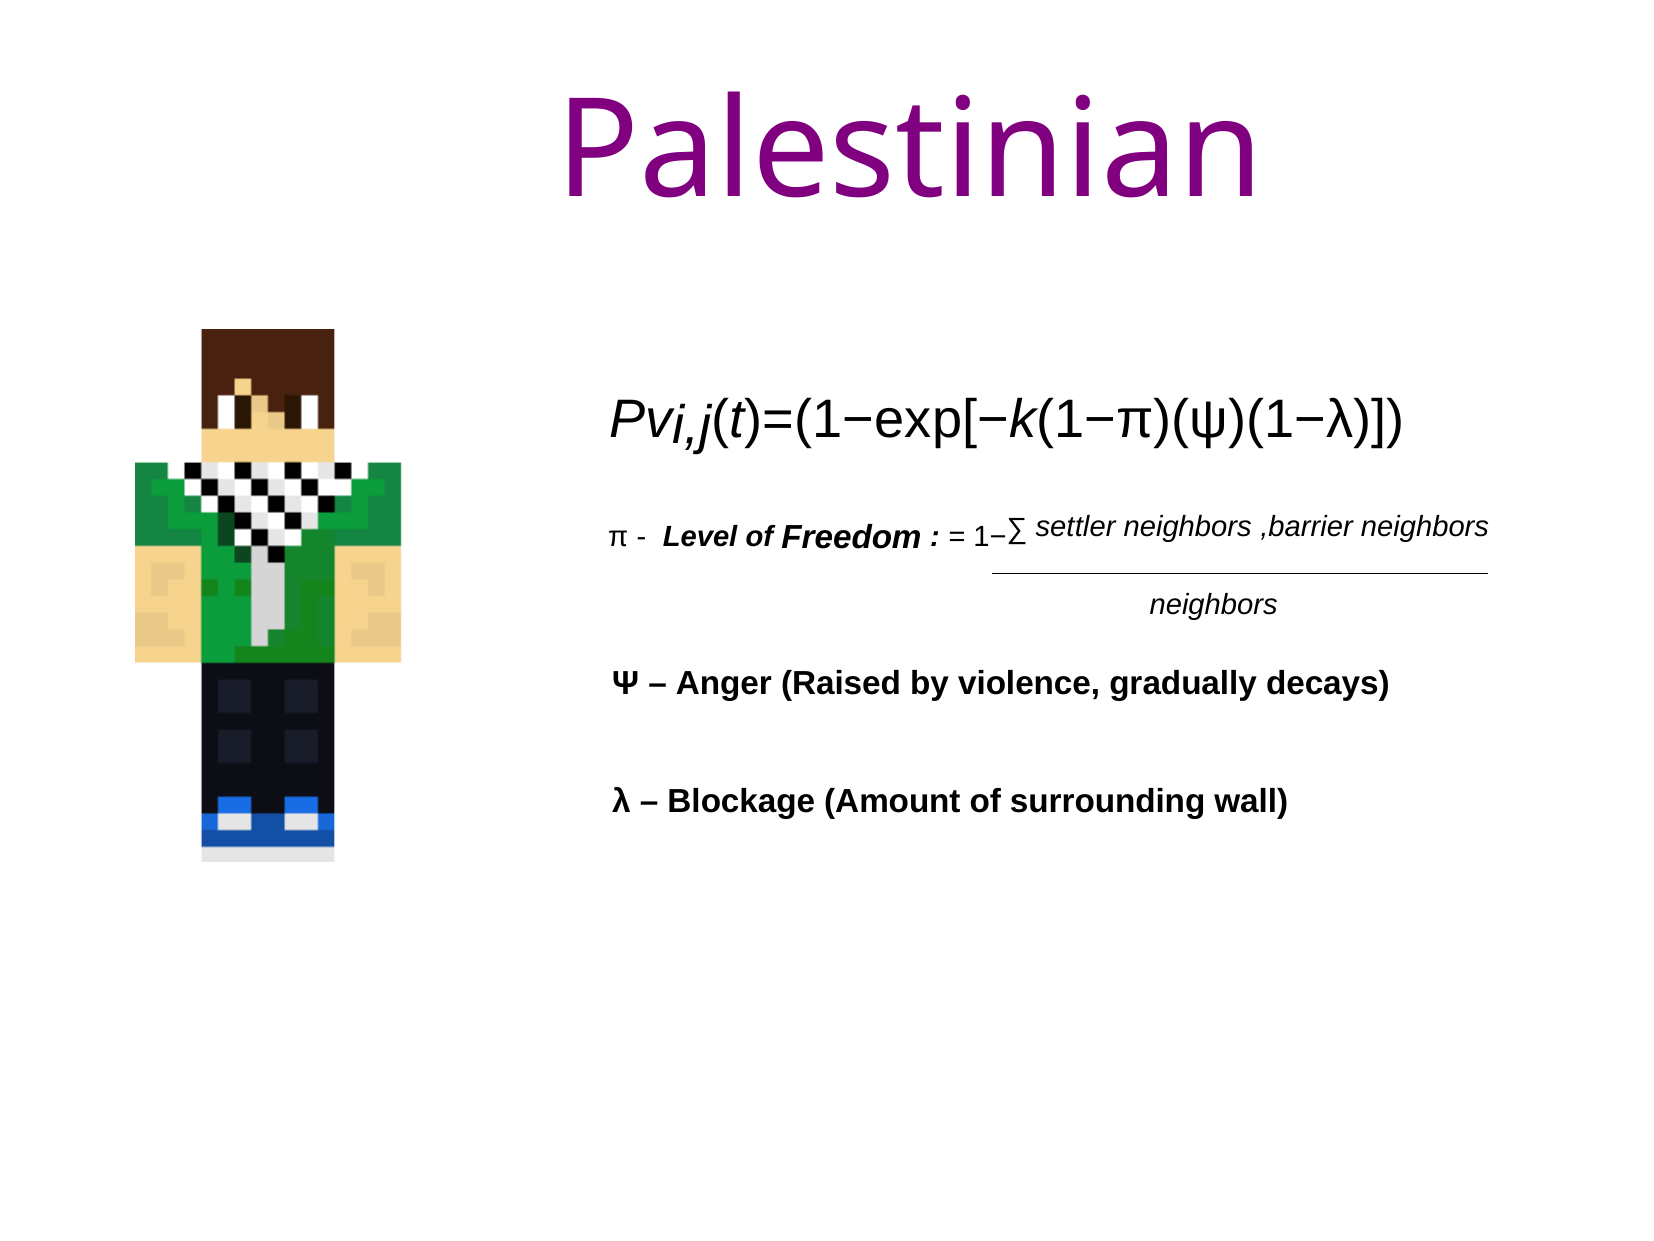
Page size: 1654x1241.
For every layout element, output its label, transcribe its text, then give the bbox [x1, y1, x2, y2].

text_box π - Level of Freedom : = 1−∑ settler neighbors ,barrier neighbors neighbors [585, 499, 1654, 691]
text_box Pvi,j(t)=(1−exp[−k(1−π)(ψ)(1−λ)]) [594, 381, 1585, 463]
title Palestinian [166, 39, 1654, 247]
picture [135, 329, 404, 862]
text_box λ – Blockage (Amount of surrounding wall) [597, 775, 1486, 865]
text_box Ψ – Anger (Raised by violence, gradually decays) [597, 657, 1486, 747]
